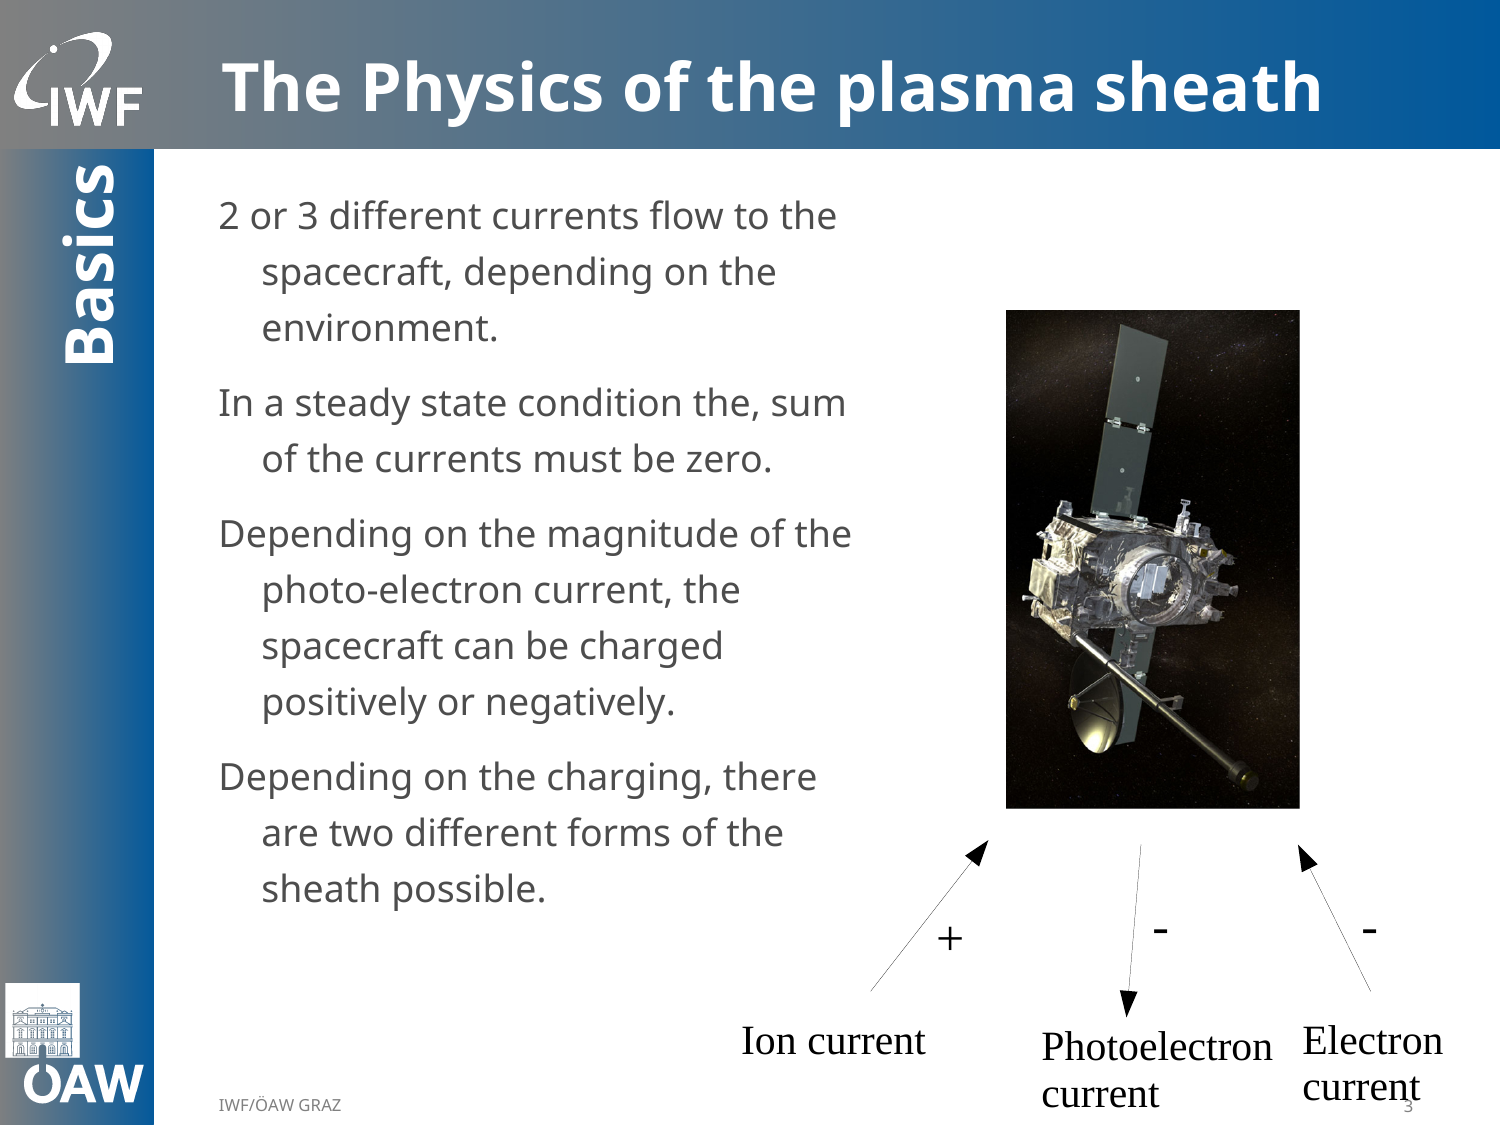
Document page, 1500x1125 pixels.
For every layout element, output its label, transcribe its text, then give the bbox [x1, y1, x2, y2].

text_box - [1346, 891, 1393, 963]
picture [1006, 310, 1300, 810]
picture [8, 32, 154, 132]
text_box Electron current [1287, 1009, 1459, 1119]
list 2 or 3 different currents flow to the spacecraft, depending on the environment. In a steady state condition the, sum of the currents must be zero. Depending on the magnitude of the photo-electron current, the spacecraft can be charged positively or negatively. Depending on the charging, there are two different forms of the sheath possible. [218, 184, 857, 1083]
picture [5, 983, 154, 1105]
text_box Basics [29, 148, 154, 959]
text_box Photoelectron current [1026, 1016, 1300, 1125]
text_box - [1137, 891, 1184, 963]
text_box Ion current [726, 1009, 942, 1072]
title The Physics of the plasma sheath [206, 31, 1459, 149]
text_box + [921, 903, 980, 975]
